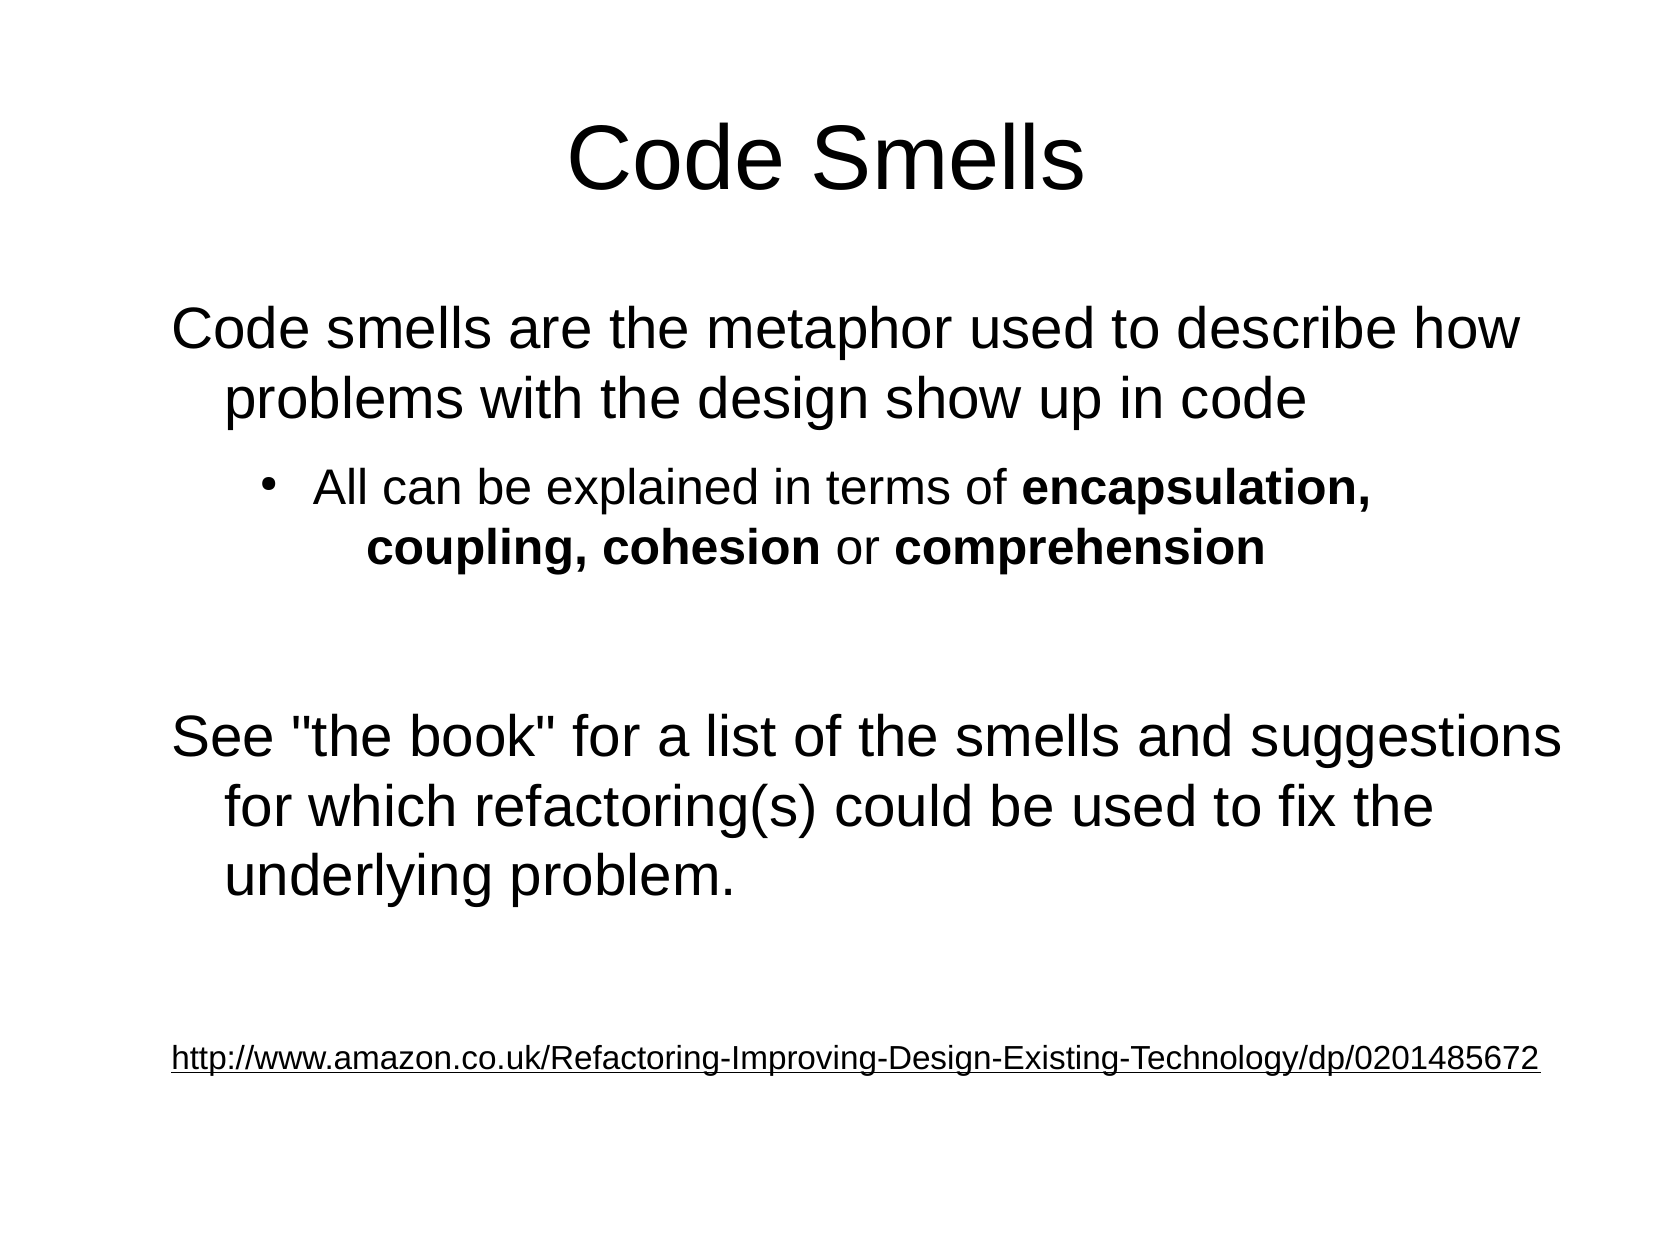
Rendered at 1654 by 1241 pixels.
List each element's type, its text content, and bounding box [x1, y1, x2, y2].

list Code smells are the metaphor used to describe how problems with the design show up in code All can be explained in terms of encapsulation, coupling, cohesion or comprehension See "the book" for a list of the smells and suggestions for which refactoring(s) could be used to fix the underlying problem. http://www.amazon.co.uk/Refactoring-Improving-Design-Existing-Technology/dp/0201485672 [82, 290, 1571, 1109]
title Code Smells [82, 49, 1571, 257]
